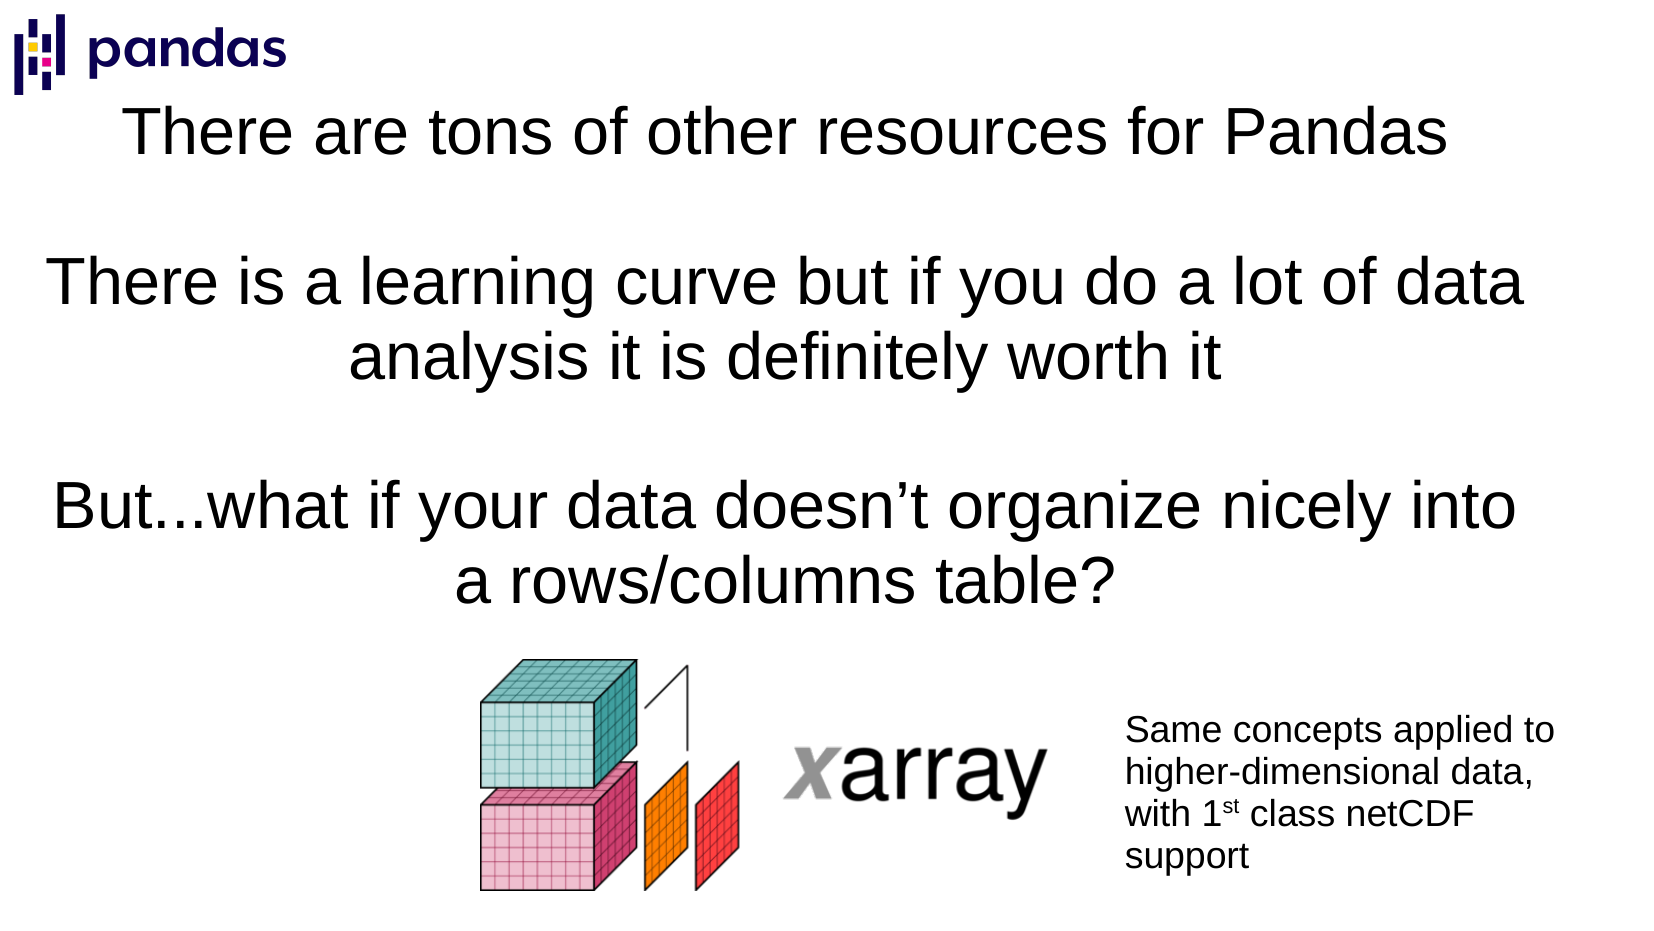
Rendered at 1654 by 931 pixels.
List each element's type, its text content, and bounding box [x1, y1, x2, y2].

title There are tons of other resources for Pandas There is a learning curve but if you do a lot of data analysis it is definitely worth it But...what if your data doesn’t organize nicely into a rows/columns table? [41, 0, 1531, 841]
text_box Same concepts applied to higher-dimensional data, with 1st class netCDF support [1110, 700, 1591, 886]
picture [1, 0, 299, 115]
picture [480, 659, 1096, 891]
